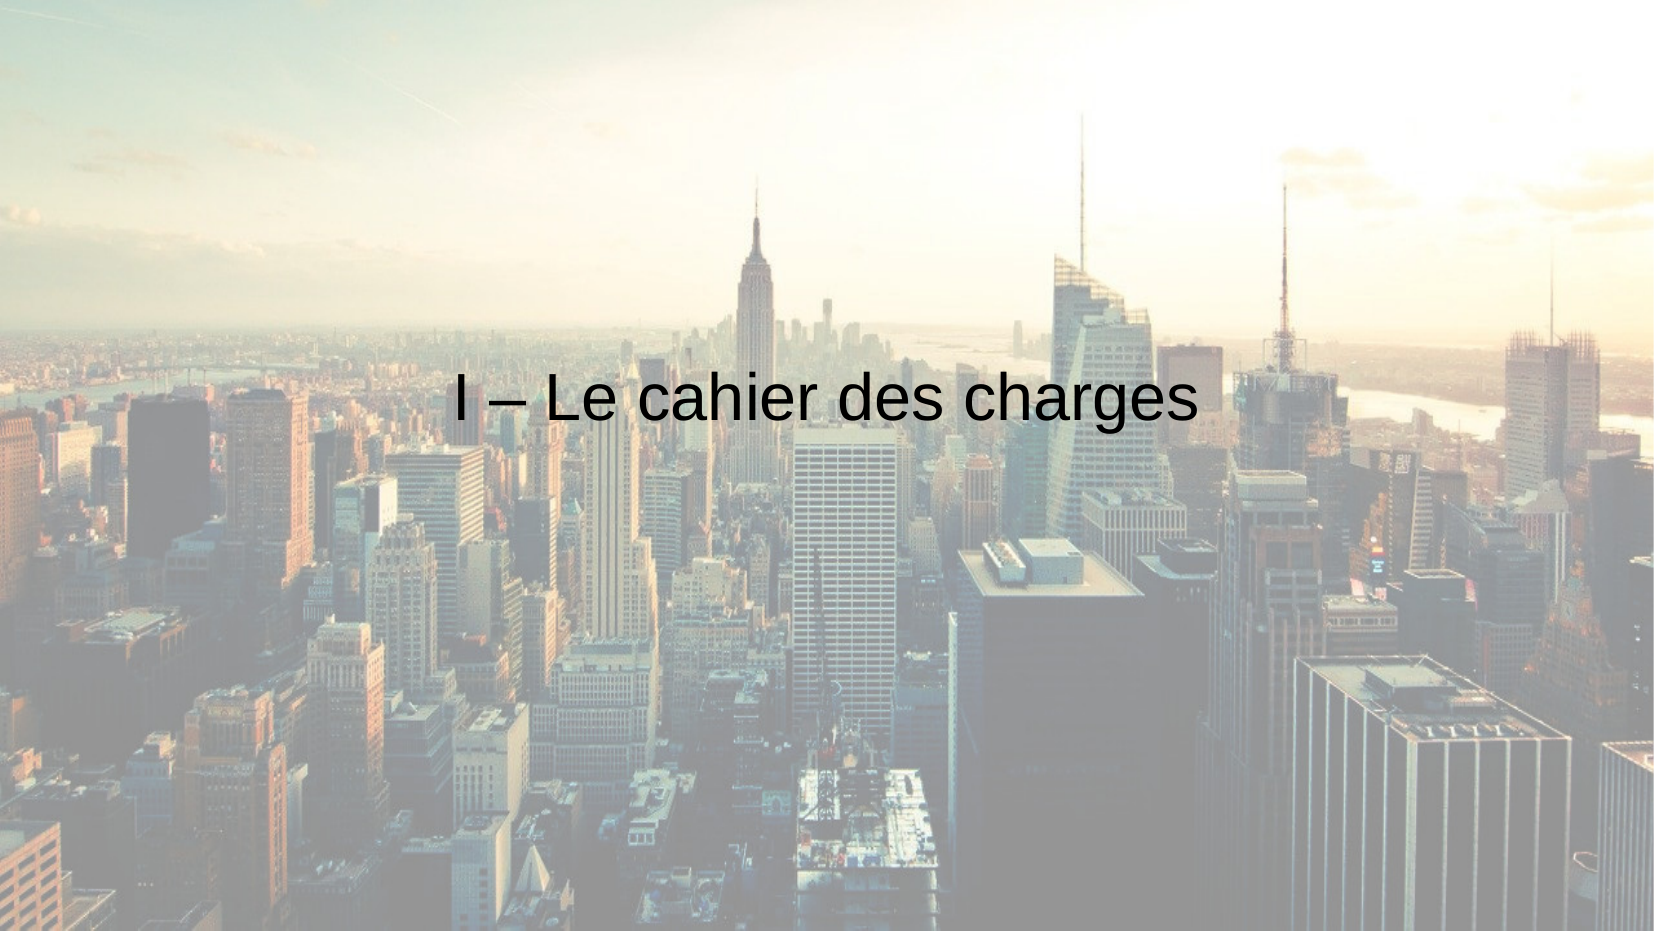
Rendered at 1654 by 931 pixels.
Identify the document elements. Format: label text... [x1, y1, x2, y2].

subtitle I – Le cahier des charges [82, 37, 1571, 757]
picture [0, 0, 1654, 931]
